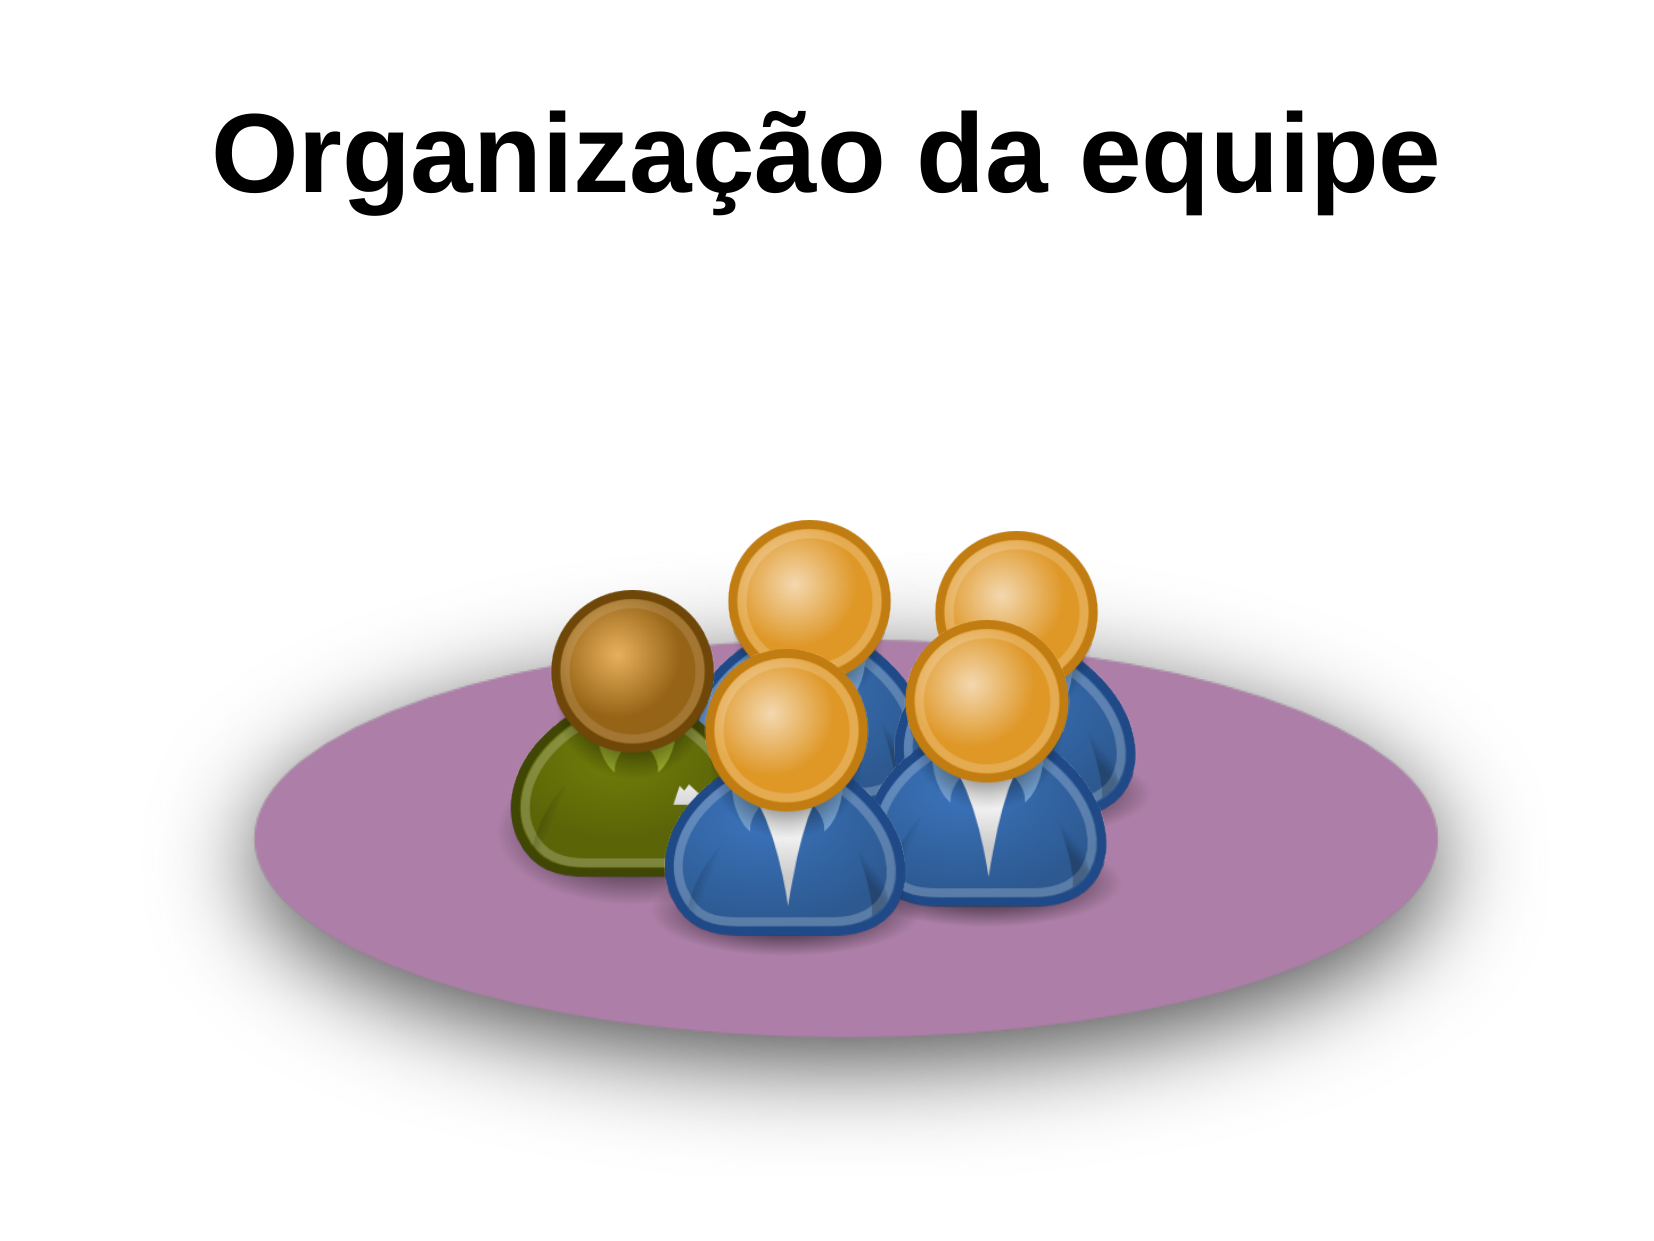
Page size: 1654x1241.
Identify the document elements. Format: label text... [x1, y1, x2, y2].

title Organização da equipe [82, 49, 1571, 257]
picture [59, 520, 1654, 1182]
